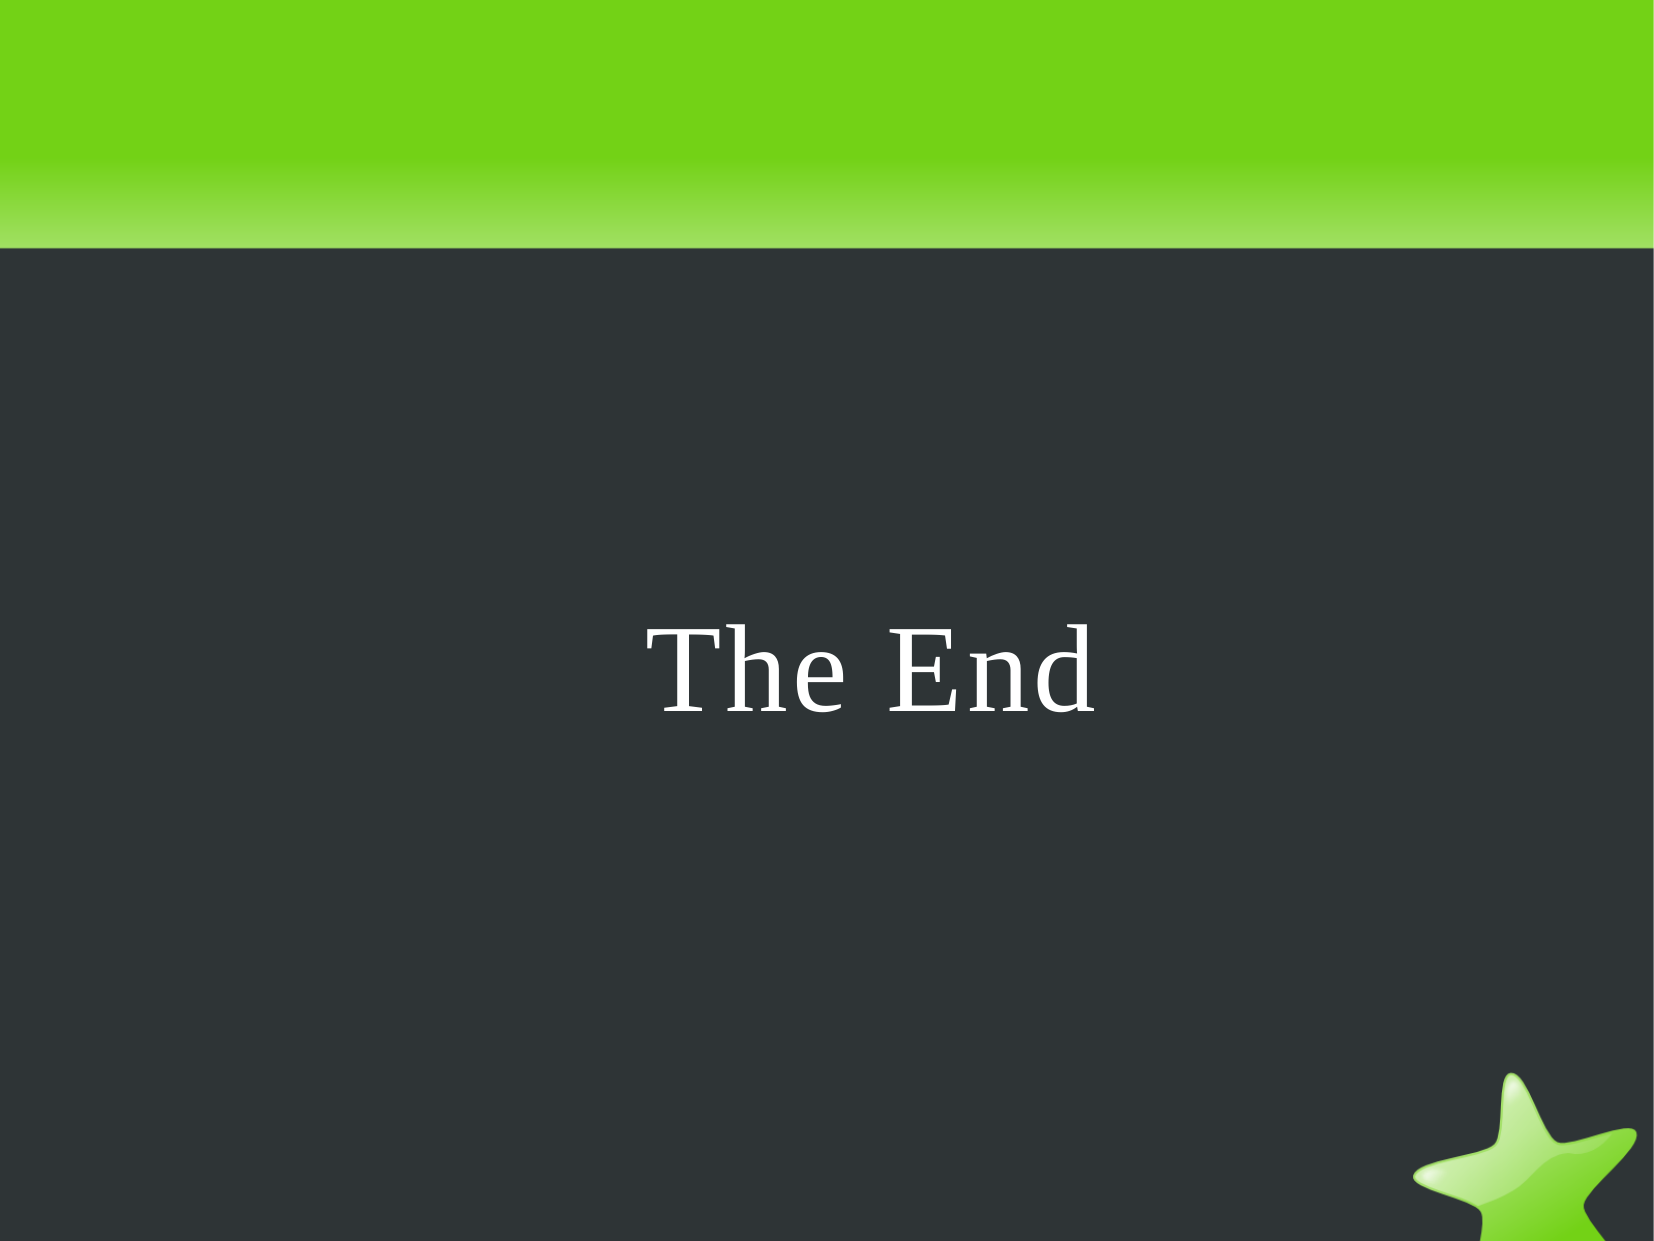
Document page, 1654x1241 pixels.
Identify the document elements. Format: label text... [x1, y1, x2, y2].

picture [0, 0, 1654, 1241]
list The End [82, 600, 1571, 1109]
title [76, 29, 1565, 237]
